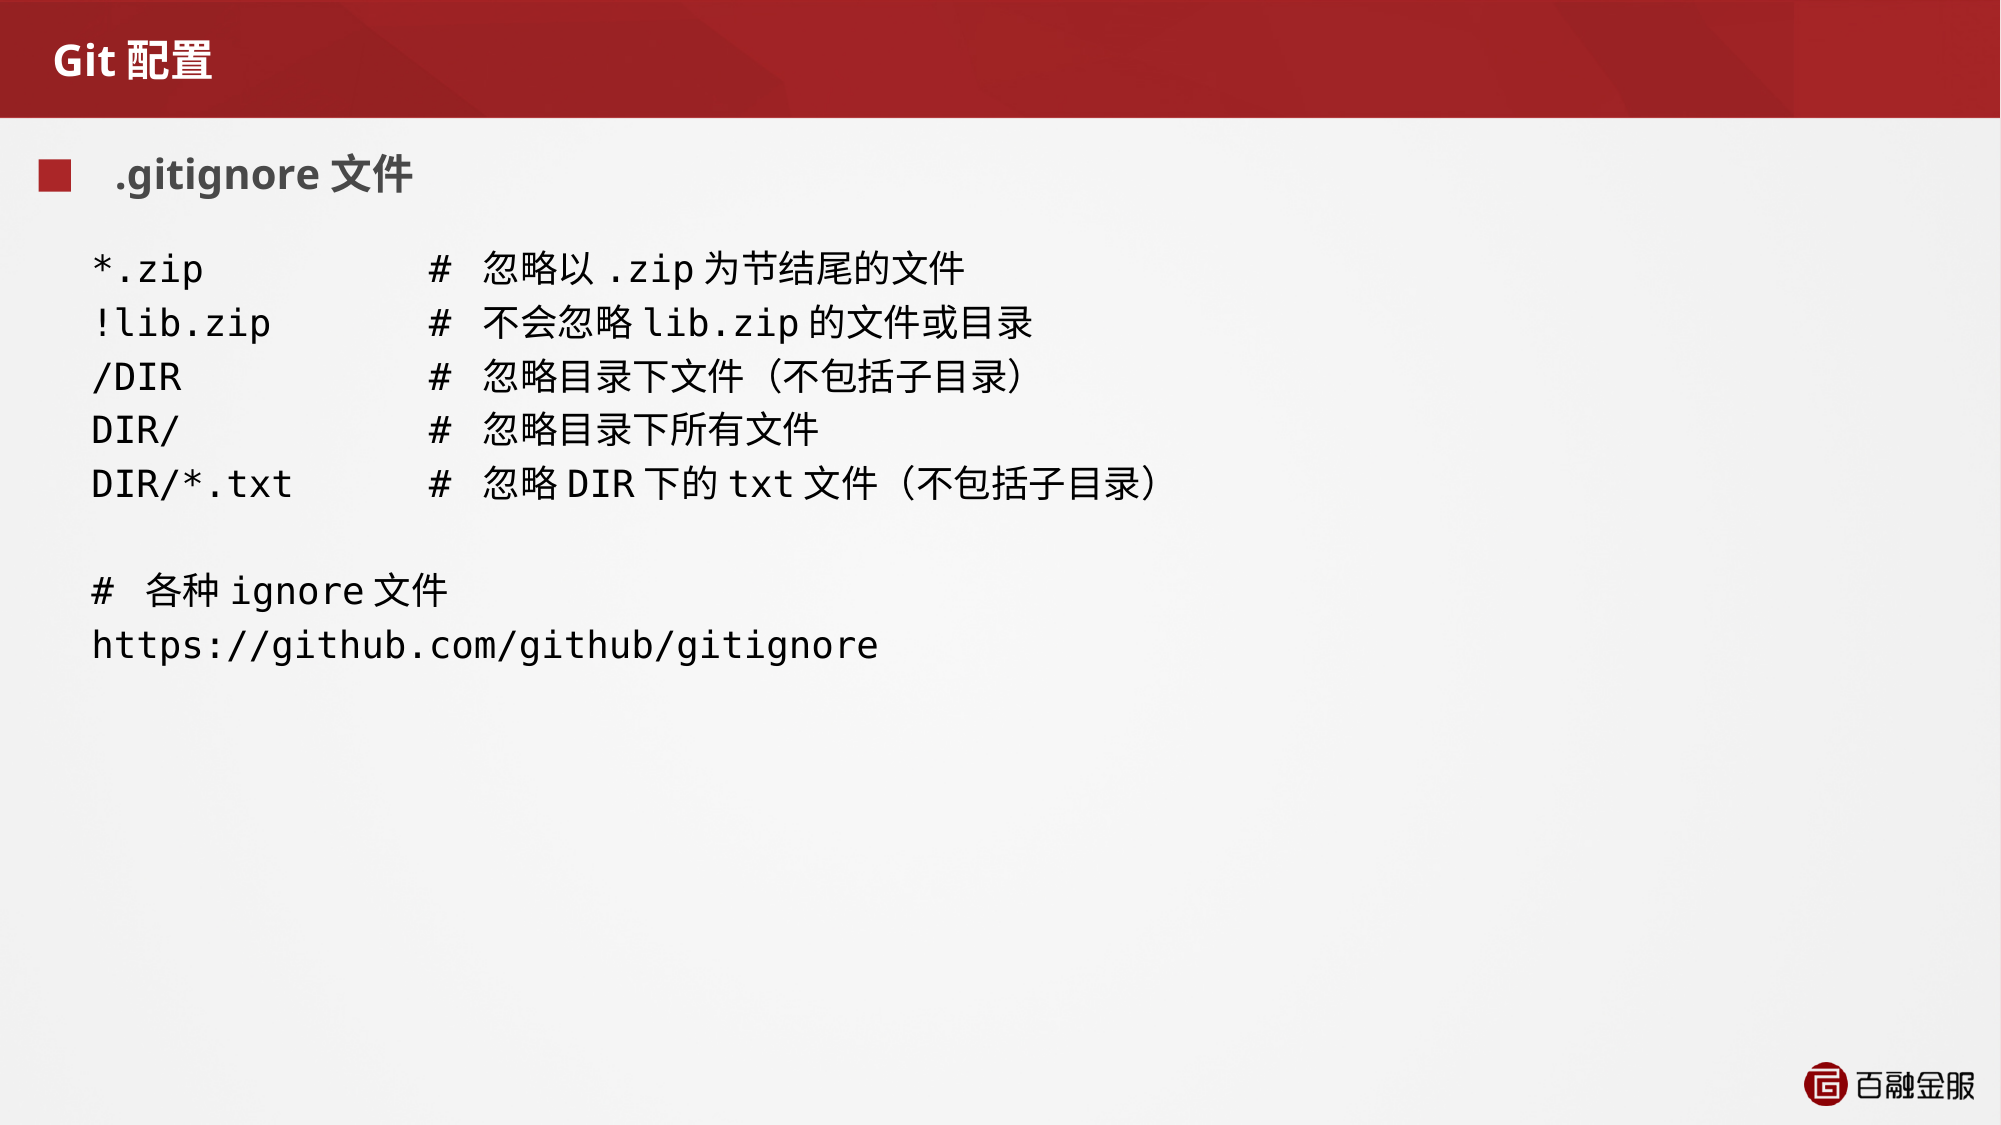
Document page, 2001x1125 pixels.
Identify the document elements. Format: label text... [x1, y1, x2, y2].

text_box *.zip # 忽略以.zip为节结尾的文件 !lib.zip # 不会忽略lib.zip的文件或目录 /DIR # 忽略目录下文件（不包括子目录） DIR/ # 忽略目录下所有文件 DIR/*.txt # 忽略DIR下的txt文件（不包括子目录） # 各种ignore文件 https://github.com/github/gitignore [76, 242, 1967, 827]
text_box [38, 159, 71, 192]
picture [0, 0, 2001, 1125]
text_box .gitignore文件 [100, 140, 1913, 225]
text_box Git配置 [37, 24, 1944, 94]
